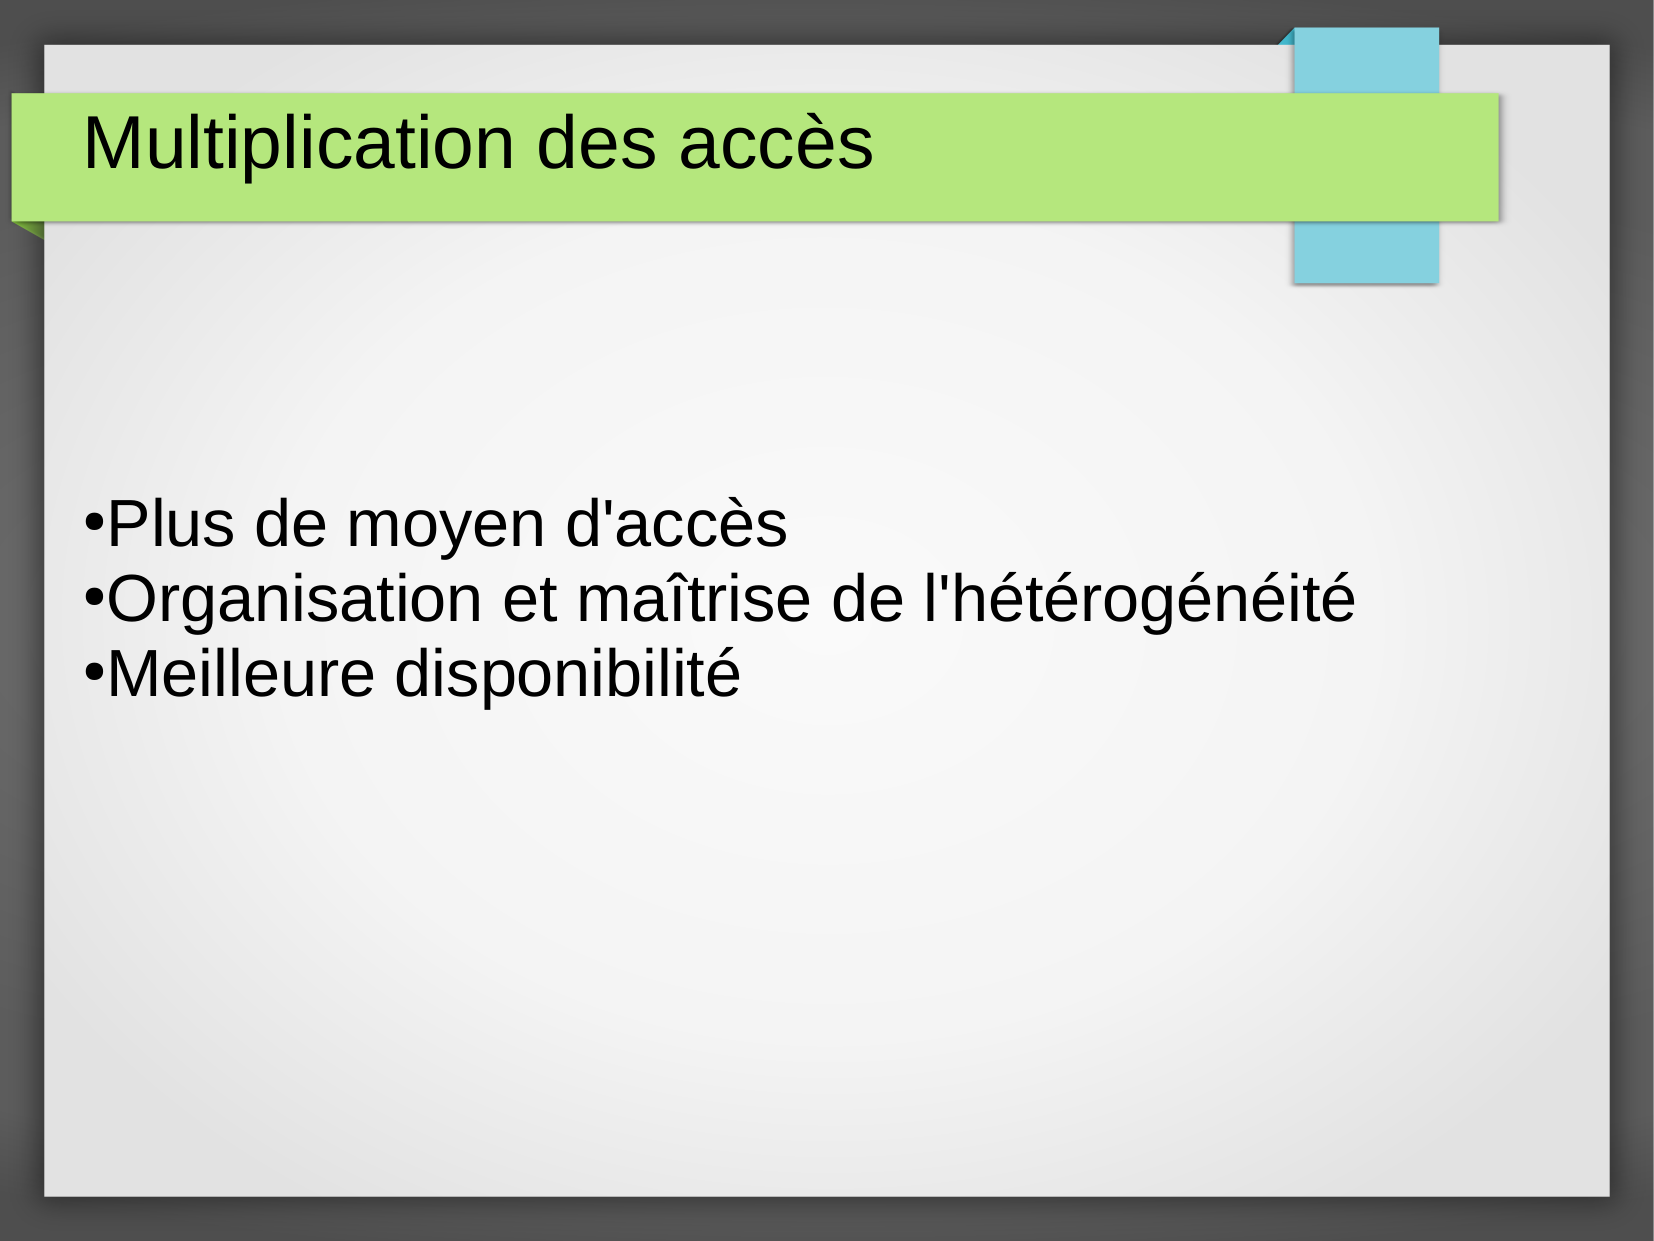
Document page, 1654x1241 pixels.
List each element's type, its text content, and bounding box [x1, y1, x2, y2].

picture [0, 0, 1654, 1241]
subtitle Plus de moyen d'accès Organisation et maîtrise de l'hétérogénéité Meilleure disponibilité [82, 49, 1571, 1010]
